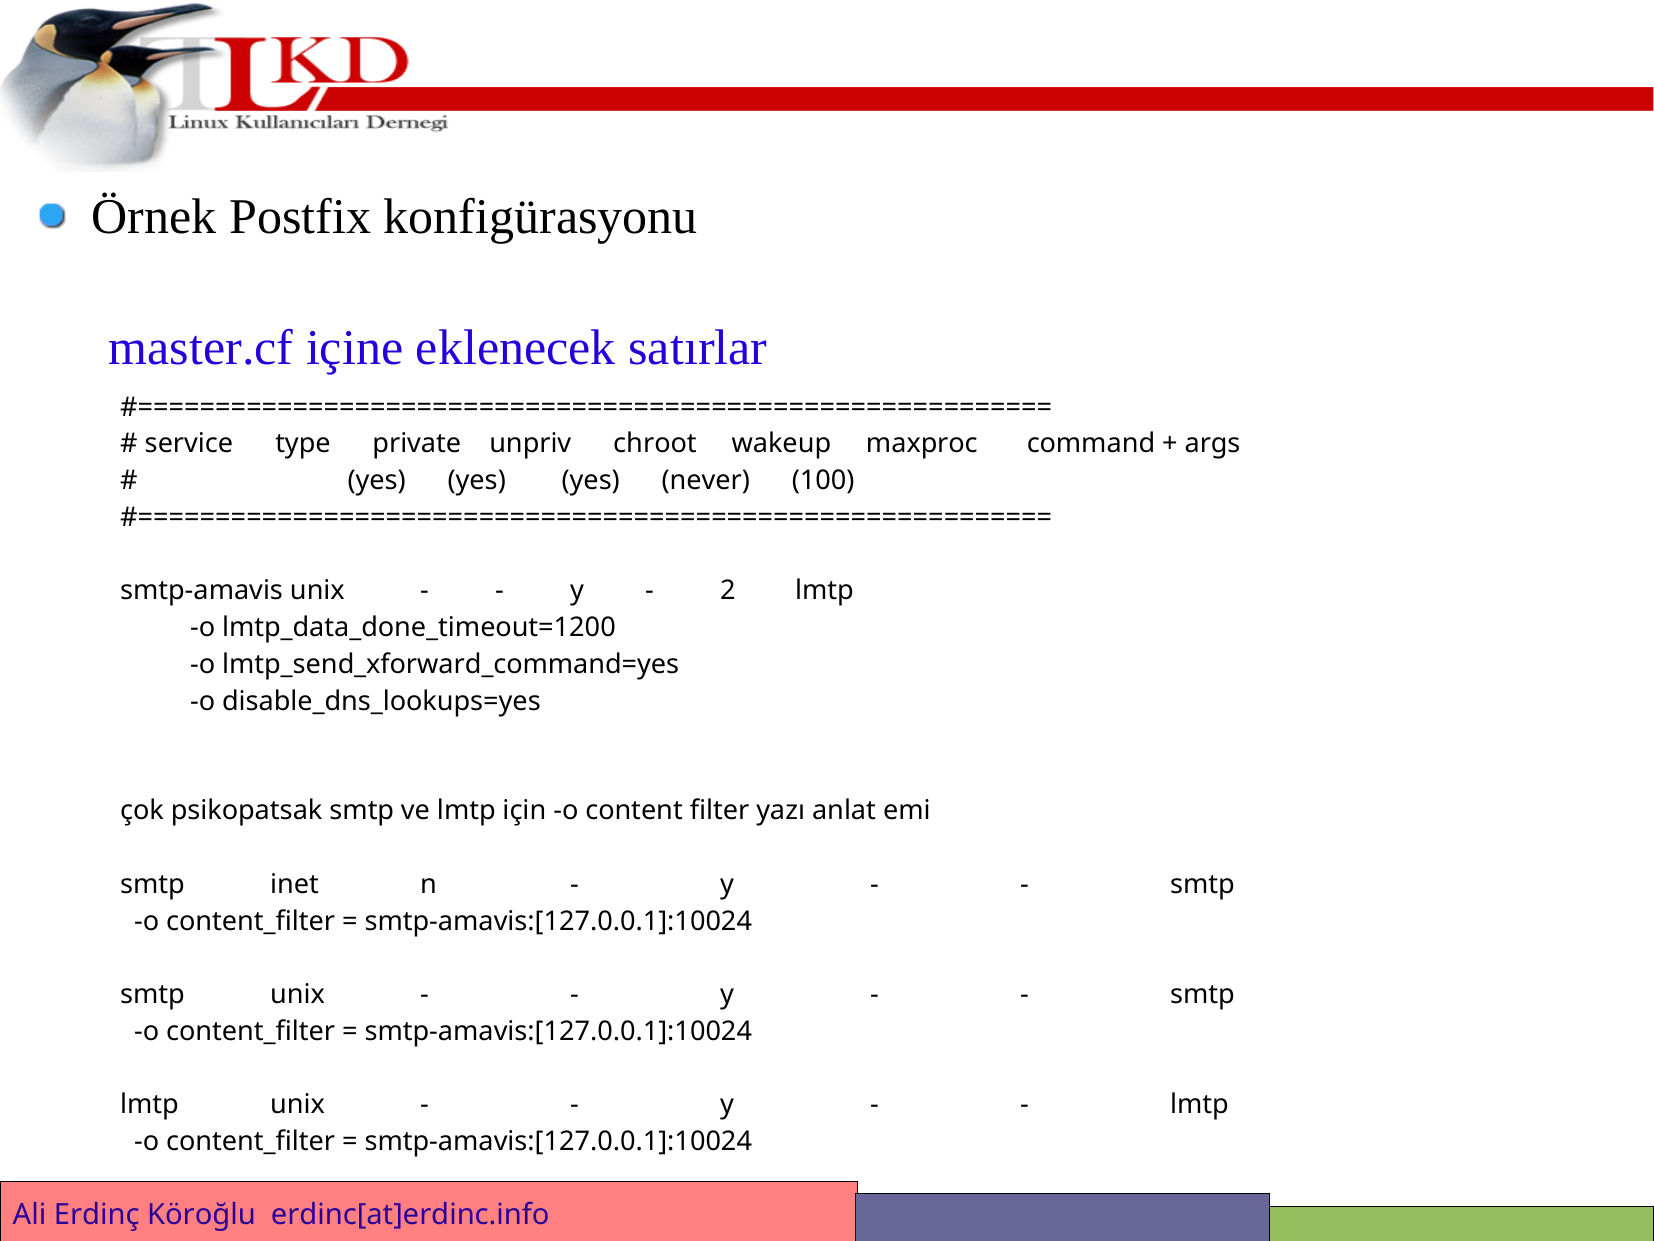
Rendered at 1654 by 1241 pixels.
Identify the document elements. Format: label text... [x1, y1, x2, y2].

text_box #=========================================================== # service type private unpriv chroot wakeup maxproc command + args # (yes) (yes) (yes) (never) (100) #=========================================================== smtp-amavis unix - - y - 2 lmtp -o lmtp_data_done_timeout=1200 -o lmtp_send_xforward_command=yes -o disable_dns_lookups=yes çok psikopatsak smtp ve lmtp için -o content filter yazı anlat emi smtp inet n - y - - smtp -o content_filter = smtp-amavis:[127.0.0.1]:10024 smtp unix - - y - - smtp -o content_filter = smtp-amavis:[127.0.0.1]:10024 lmtp unix - - y - - lmtp -o content_filter = smtp-amavis:[127.0.0.1]:10024 [120, 387, 1538, 1081]
text_box master.cf içine eklenecek satırlar [108, 319, 769, 381]
text_box [0, 1181, 1654, 1241]
text_box Örnek Postfix konfigürasyonu [38, 188, 699, 250]
picture [0, 0, 1654, 172]
text_box Ali Erdinç Köroğlu erdinc[at]erdinc.info http://www.erdinc.info [12, 1193, 852, 1233]
